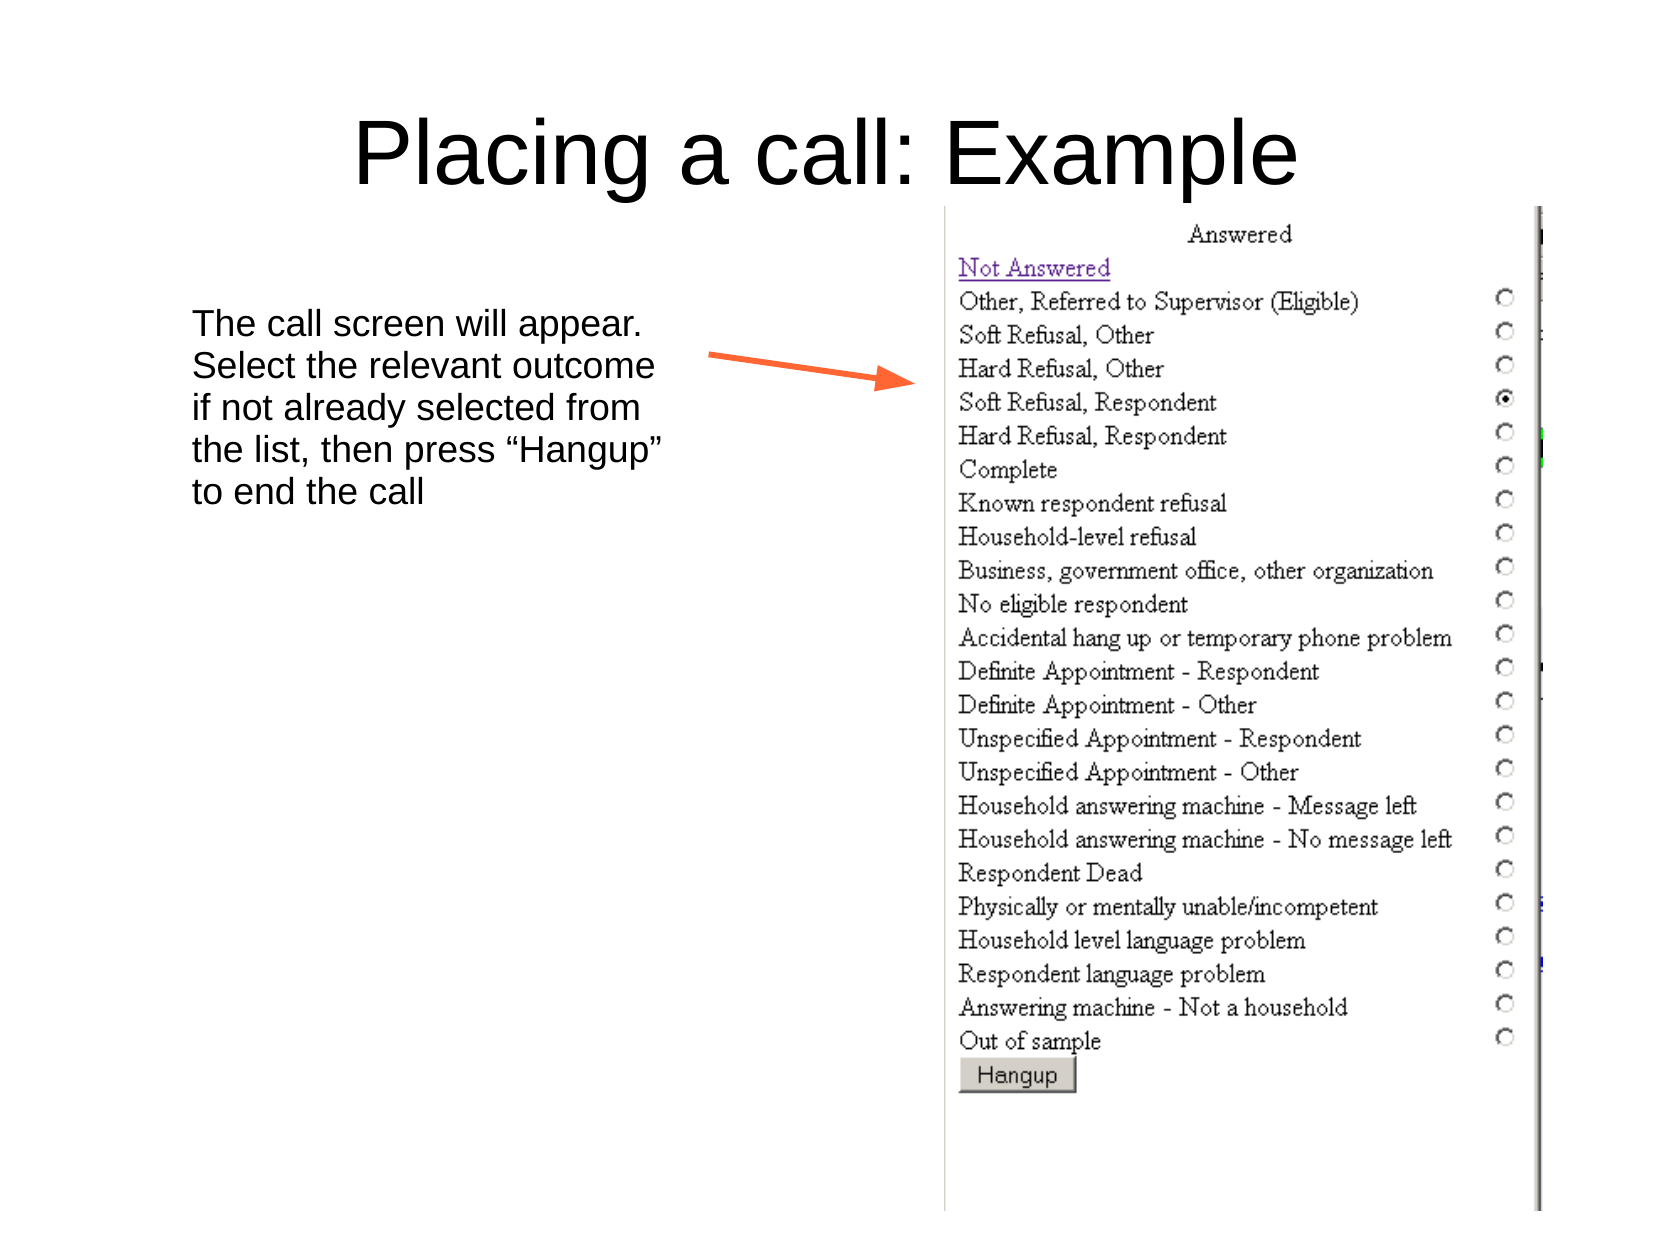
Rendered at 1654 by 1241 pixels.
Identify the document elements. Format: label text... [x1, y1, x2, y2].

title Placing a call: Example [82, 56, 1571, 250]
text_box The call screen will appear. Select the relevant outcome if not already selected from the list, then press “Hangup” to end the call [177, 295, 680, 563]
picture [944, 206, 1543, 1211]
